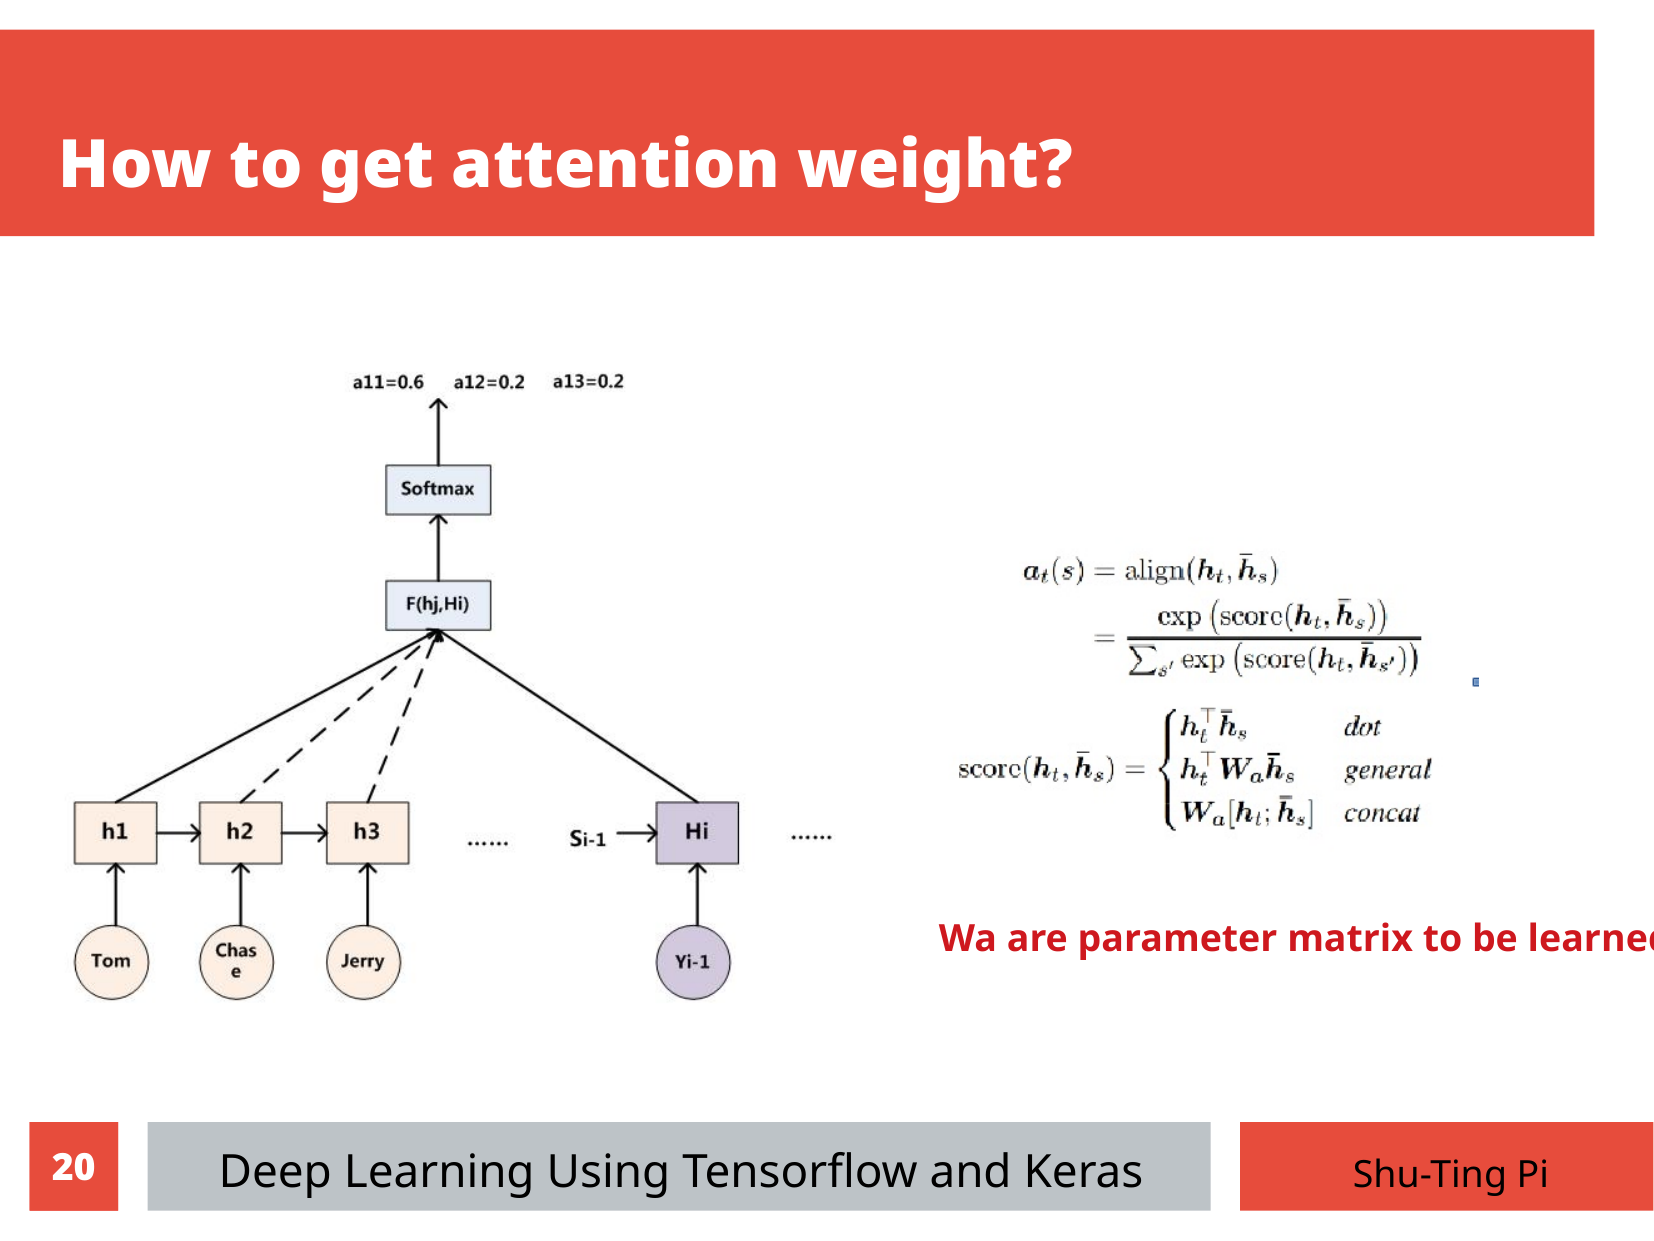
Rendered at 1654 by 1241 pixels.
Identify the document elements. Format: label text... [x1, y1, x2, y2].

title How to get attention weight? [59, 59, 1595, 207]
text_box Wa are parameter matrix to be learned [924, 904, 1589, 967]
picture [948, 530, 1479, 867]
text_box Shu-Ting Pi [1338, 1140, 1573, 1203]
picture [15, 362, 858, 1009]
text_box Deep Learning Using Tensorflow and Keras [204, 1130, 1212, 1217]
